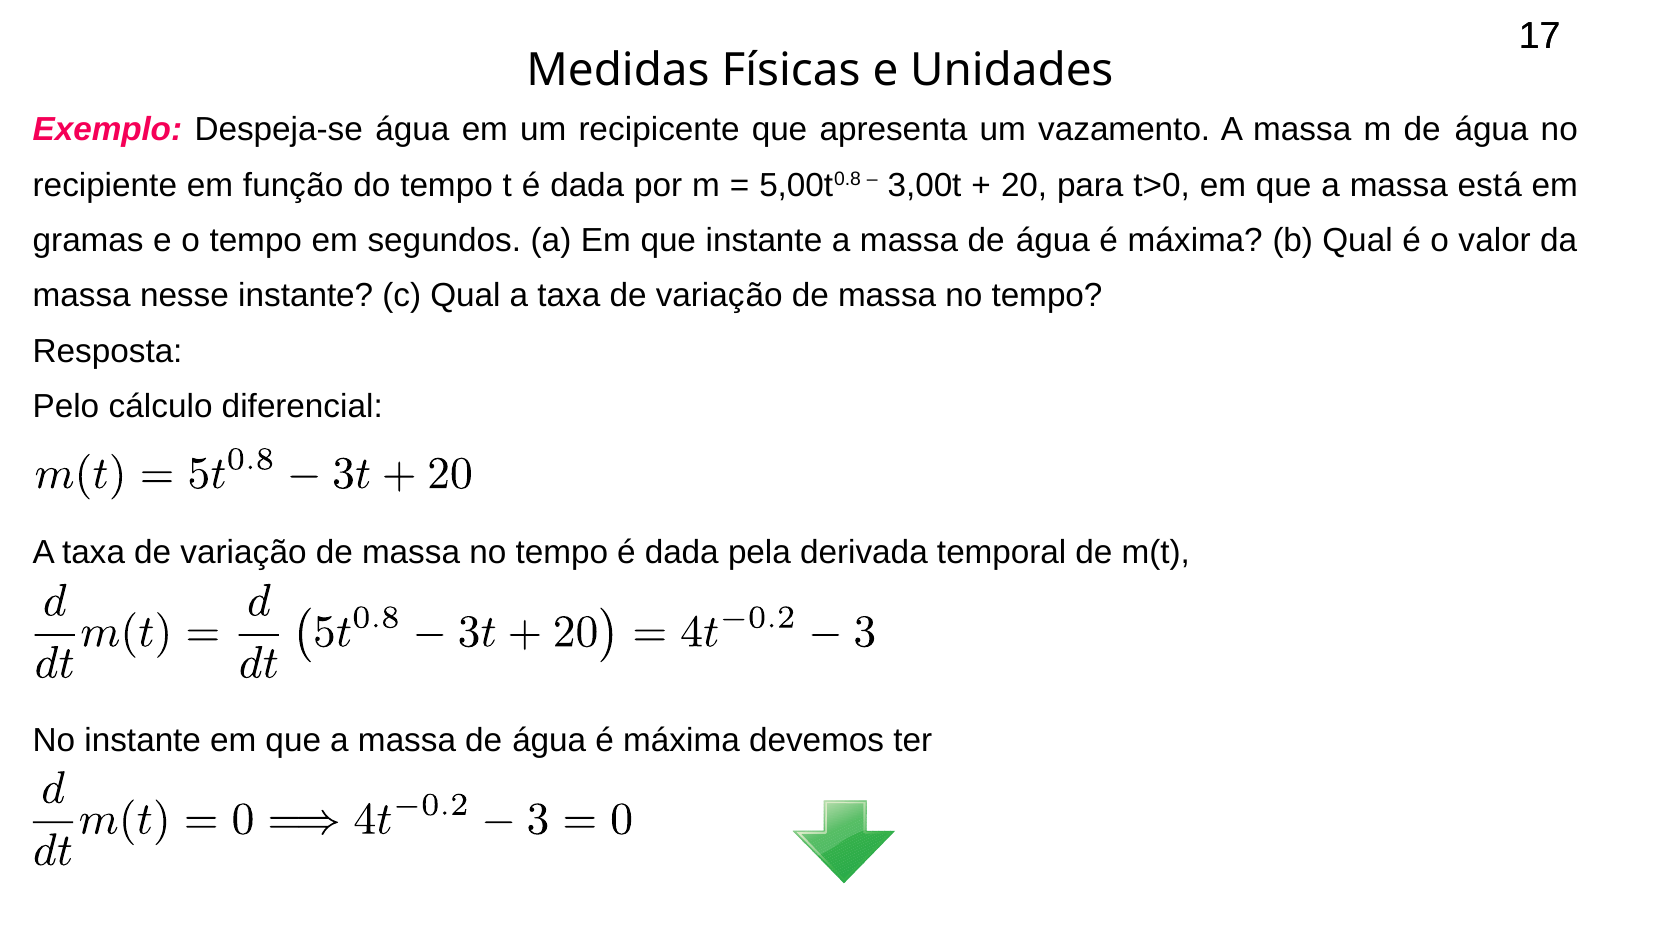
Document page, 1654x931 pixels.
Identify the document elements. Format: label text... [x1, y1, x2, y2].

picture [784, 791, 909, 899]
picture [32, 582, 876, 680]
text_box <number> [1504, 6, 1654, 77]
picture [32, 771, 632, 866]
text_box Exemplo: Despeja-se água em um recipicente que apresenta um vazamento. A massa m de água no recipiente em função do tempo t é dada por m = 5,00t0.8 – 3,00t + 20, para t>0, em que a massa está em gramas e o tempo em segundos. (a) Em que instante a massa de água é máxima? (b) Qual é o valor da massa nesse instante? (c) Qual a taxa de variação de massa no tempo? Resposta: Pelo cálculo diferencial: A taxa de variação de massa no tempo é dada pela derivada temporal de m(t), No instante em que a massa de água é máxima devemos ter [17, 84, 1631, 767]
text_box Medidas Físicas e Unidades [511, 0, 1142, 107]
picture [32, 446, 473, 502]
